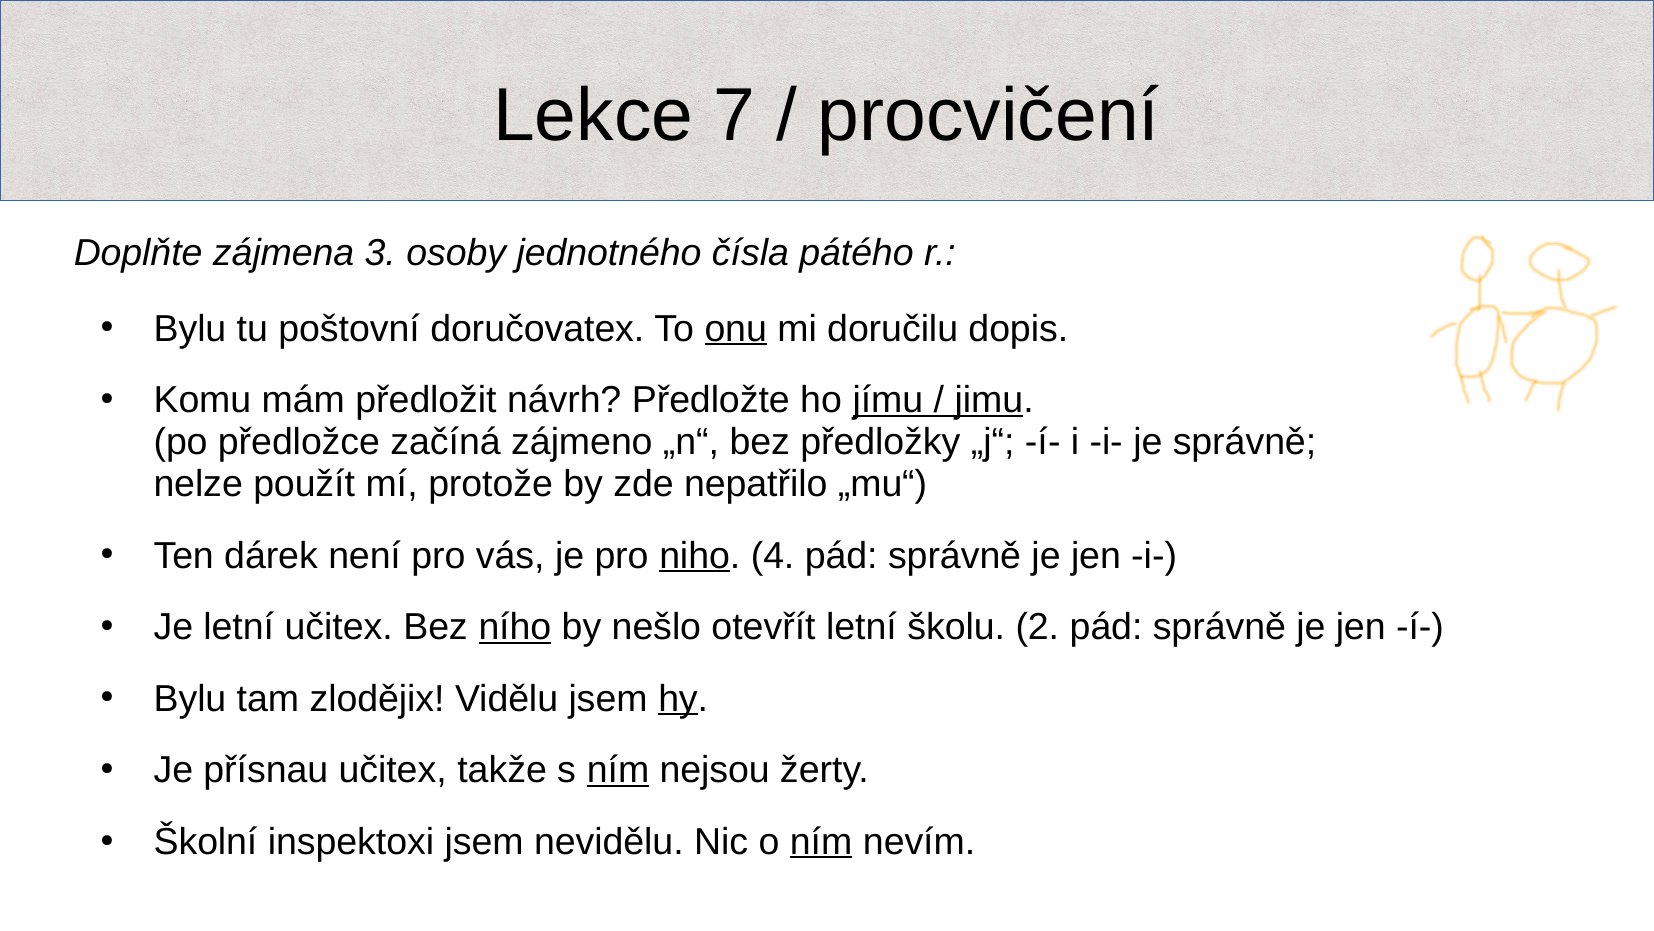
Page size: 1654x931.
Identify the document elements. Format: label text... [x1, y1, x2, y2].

picture [1, 1, 1653, 200]
text_box Doplňte zájmena 3. osoby jednotného čísla pátého r.: [59, 224, 1630, 282]
picture [1429, 234, 1619, 414]
list Bylu tu poštovní doručovatex. To onu mi doručilu dopis. Komu mám předložit návrh? Předložte ho jímu / jimu. (po předložce začíná zájmeno „n“, bez předložky „j“; -í- i -i- je správně; nelze použít mí, protože by zde nepatřilo „mu“) Ten dárek není pro vás, je pro niho. (4. pád: správně je jen -i-) Je letní učitex. Bez ního by nešlo otevřít letní školu. (2. pád: správně je jen -í-) Bylu tam zlodějix! Vidělu jsem hy. Je přísnau učitex, takže s ním nejsou žerty. Školní inspektoxi jsem nevidělu. Nic o ním nevím. [82, 307, 1571, 886]
title Lekce 7 / procvičení [82, 37, 1571, 193]
